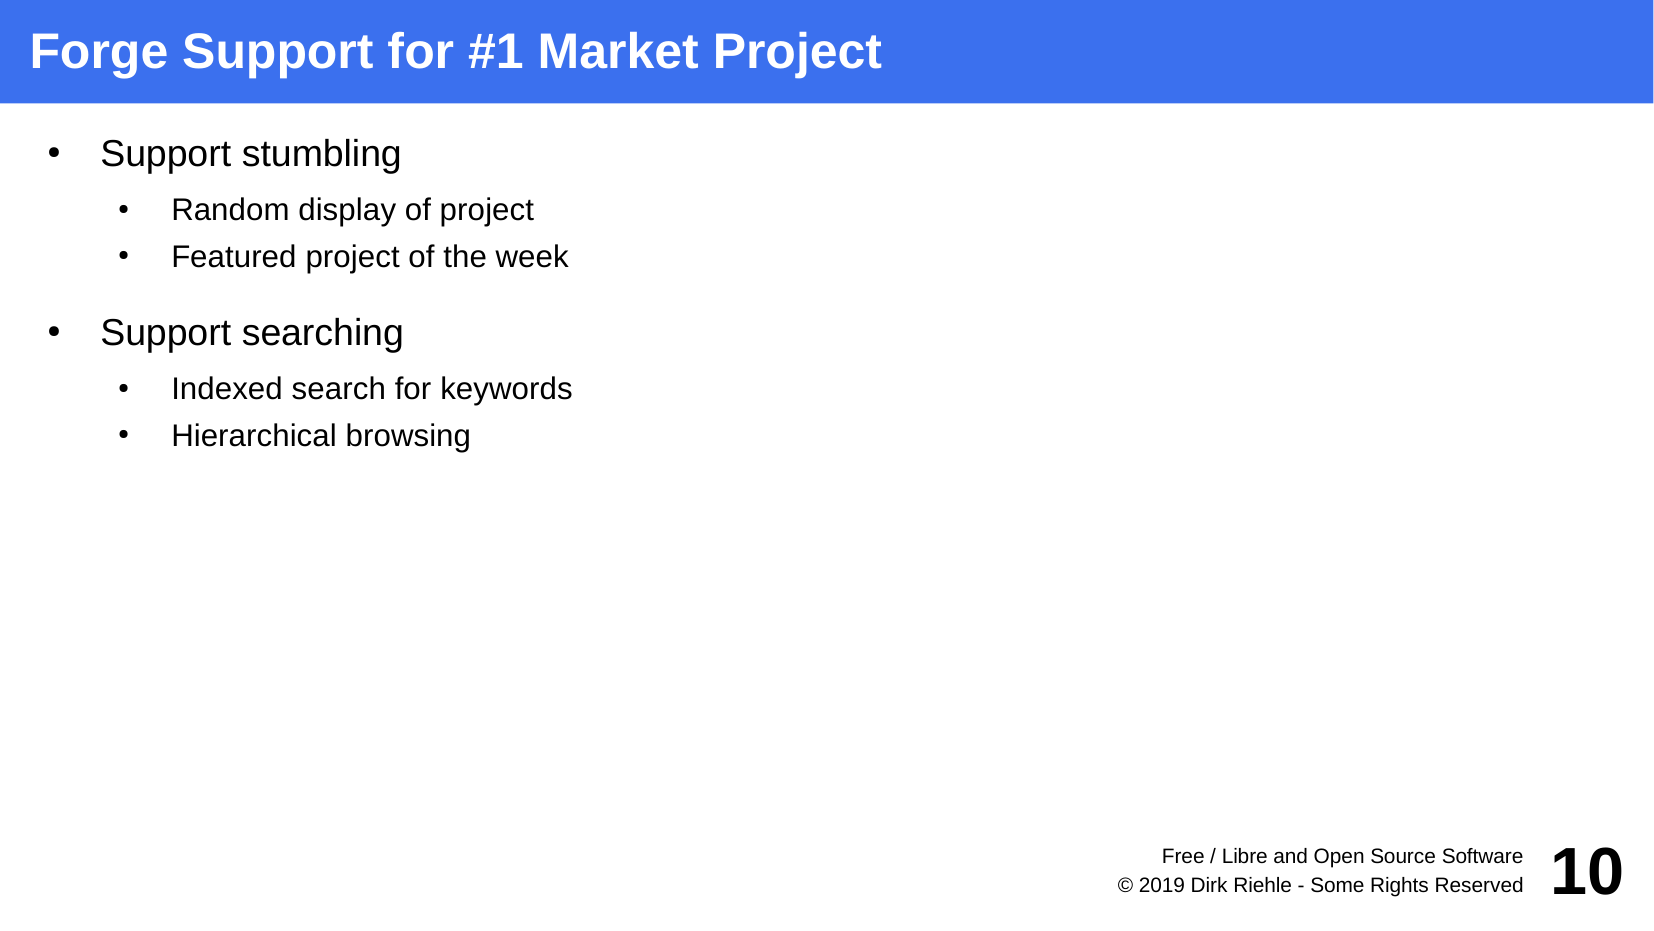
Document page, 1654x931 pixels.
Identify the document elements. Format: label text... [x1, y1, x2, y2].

title Forge Support for #1 Market Project [0, 0, 1654, 104]
list Support stumbling Random display of project Featured project of the week Support searching Indexed search for keywords Hierarchical browsing [29, 132, 1625, 813]
